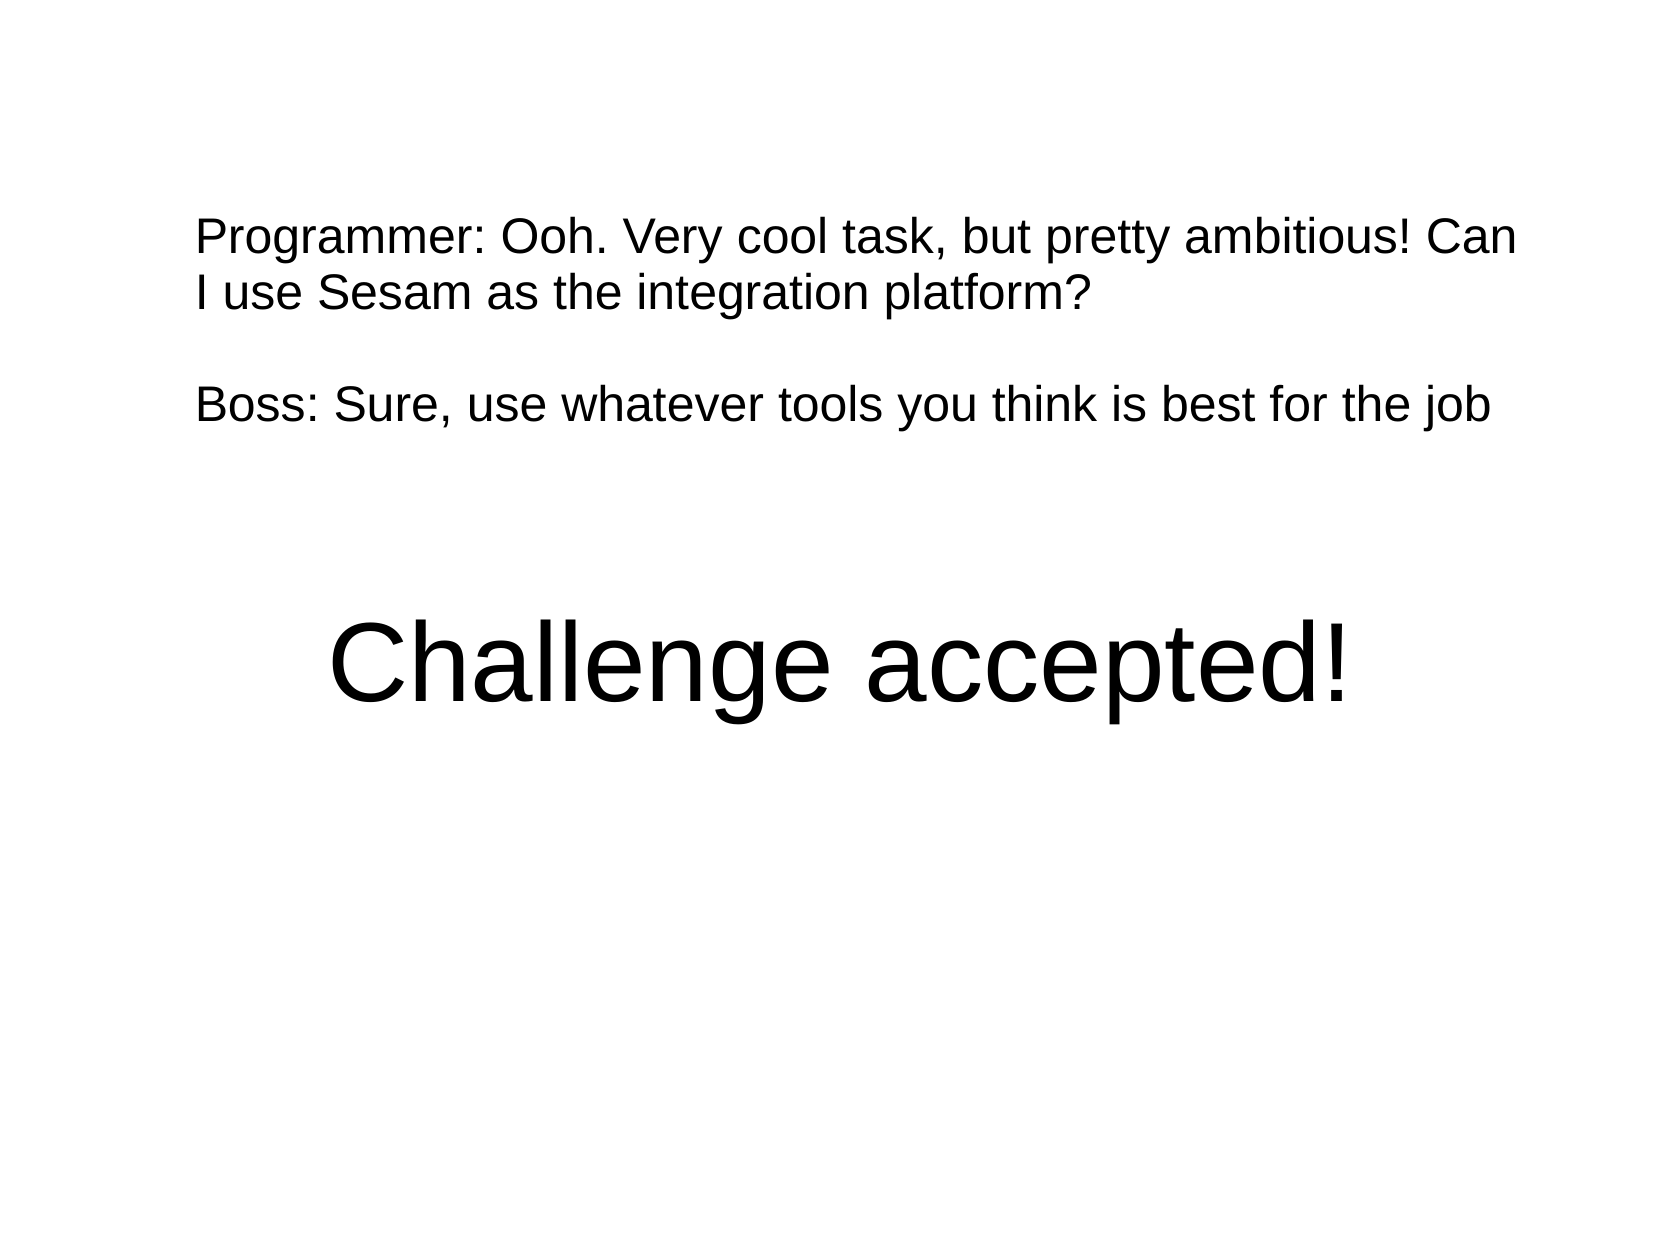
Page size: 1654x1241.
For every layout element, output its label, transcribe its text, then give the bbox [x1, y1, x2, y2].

list Challenge accepted! [60, 600, 1549, 811]
text_box Programmer: Ooh. Very cool task, but pretty ambitious! Can I use Sesam as the integration platform? Boss: Sure, use whatever tools you think is best for the job [180, 201, 1561, 496]
